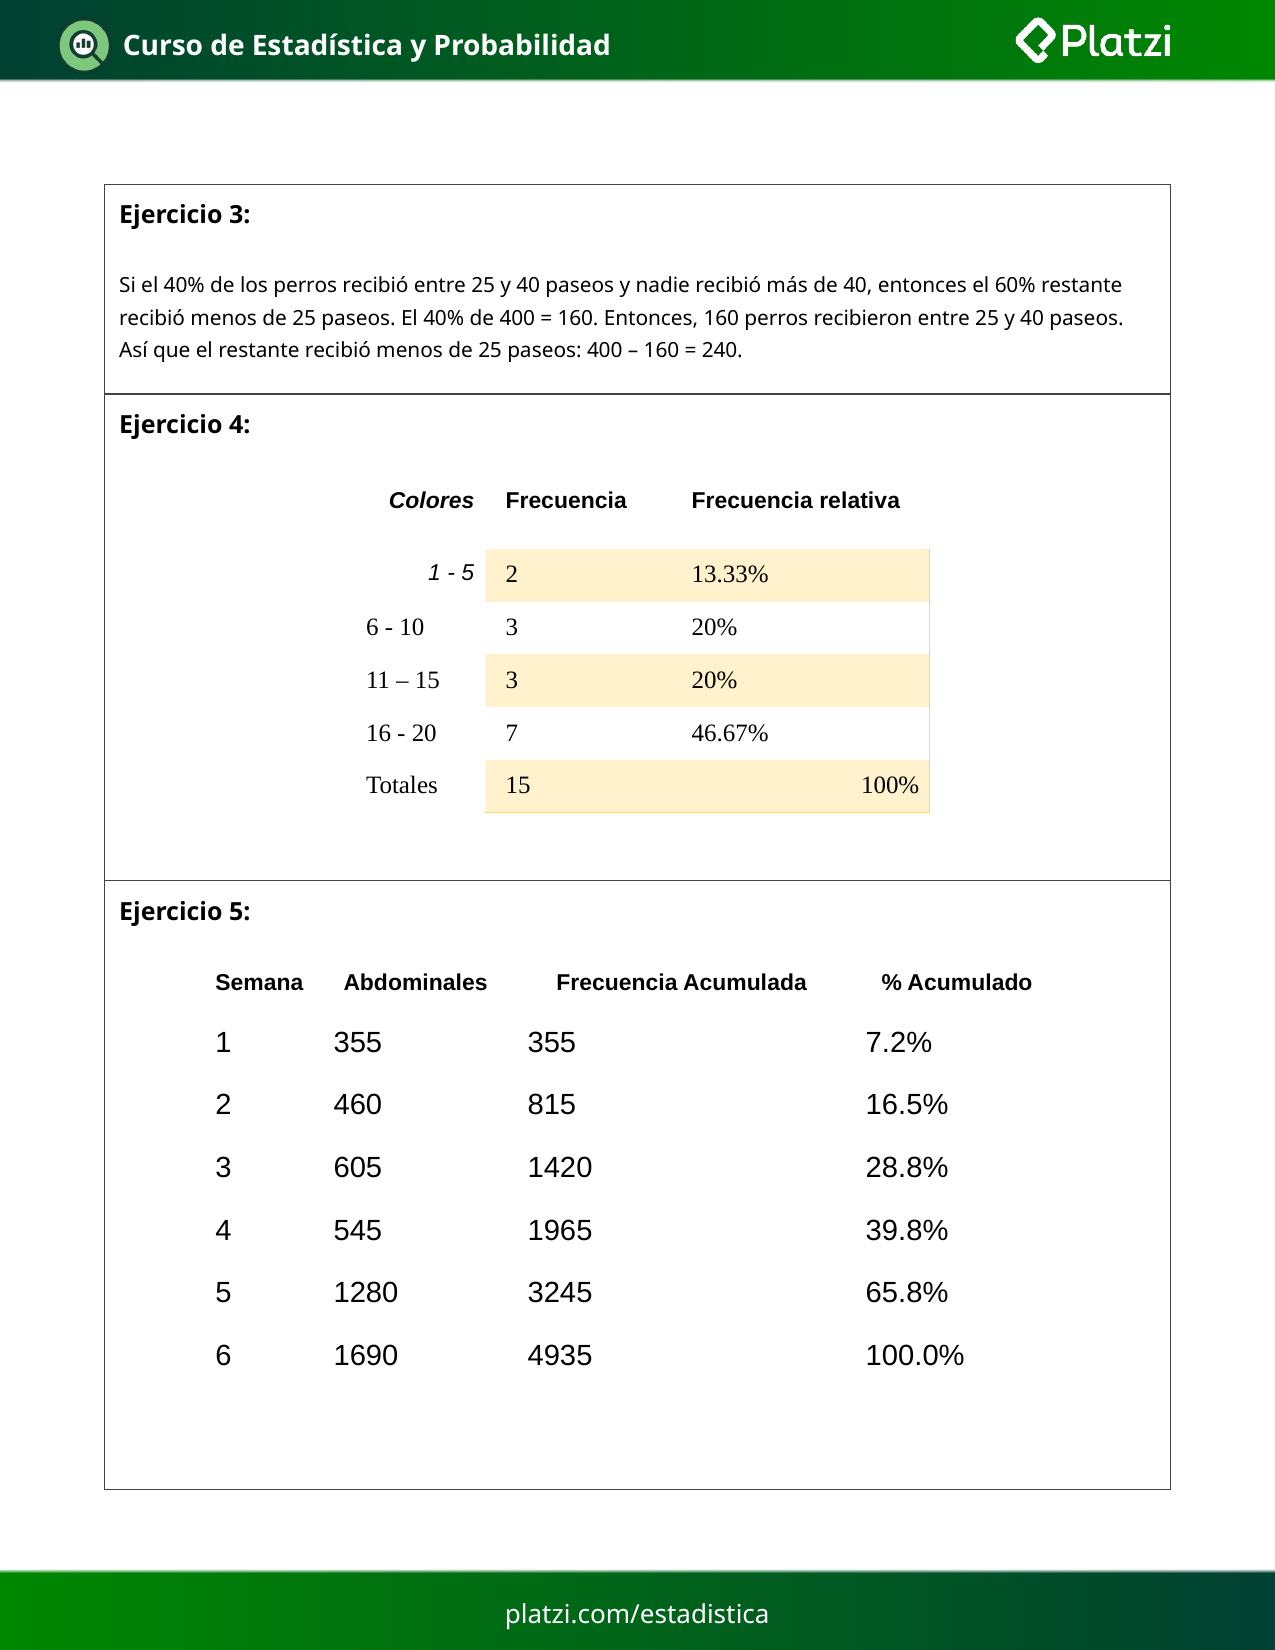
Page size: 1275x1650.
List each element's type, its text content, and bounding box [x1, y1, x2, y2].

table_cell 65.8% [851, 1269, 1064, 1332]
table_cell 4 [200, 1206, 319, 1269]
table_cell 6 [200, 1332, 319, 1394]
table_cell 7 [485, 707, 671, 760]
table_header Frecuencia [485, 477, 671, 549]
table_cell 39.8% [851, 1206, 1064, 1269]
subtitle platzi.com/estadistica [200, 1571, 1075, 1650]
table_cell 5 [200, 1269, 319, 1332]
table_header Semana [200, 959, 319, 1018]
table_cell 4935 [513, 1332, 851, 1394]
table_cell 355 [319, 1018, 513, 1081]
table_cell 11 – 15 [345, 654, 485, 707]
table_cell 545 [319, 1206, 513, 1269]
table_cell 6 - 10 [345, 602, 485, 654]
table_cell 13.33% [671, 549, 929, 602]
table_cell 460 [319, 1081, 513, 1144]
table_header Colores [345, 477, 485, 549]
title Curso de Estadística y Probabilidad [101, 6, 976, 86]
table_cell 28.8% [851, 1144, 1064, 1206]
table_header Frecuencia Acumulada [513, 959, 851, 1018]
table_cell 815 [513, 1081, 851, 1144]
table_cell 15 [485, 760, 671, 812]
table_cell Ejercicio 4: [105, 395, 1170, 880]
table_cell 605 [319, 1144, 513, 1206]
table_cell 3 [200, 1144, 319, 1206]
table_cell Totales [345, 760, 485, 813]
table_cell 3 [485, 602, 671, 654]
table_cell 1 - 5 [345, 549, 485, 602]
table_cell 3245 [513, 1269, 851, 1332]
table_header Abdominales [319, 959, 513, 1018]
table_cell 100% [671, 760, 929, 812]
table_cell 1965 [513, 1206, 851, 1269]
table_cell 355 [513, 1018, 851, 1081]
table_cell 46.67% [671, 707, 929, 760]
picture [0, 0, 1275, 1650]
table_cell 1690 [319, 1332, 513, 1394]
table_cell Ejercicio 5: [105, 881, 1170, 1489]
table_cell 1 [200, 1018, 319, 1081]
table_header Frecuencia relativa [671, 477, 930, 549]
table_cell 20% [671, 602, 929, 654]
table_cell 2 [200, 1081, 319, 1144]
table_cell 20% [671, 654, 929, 707]
table_cell 16 - 20 [345, 707, 485, 760]
table_cell 7.2% [851, 1018, 1064, 1081]
table_cell 100.0% [851, 1332, 1064, 1394]
table_cell 16.5% [851, 1081, 1064, 1144]
table_header Ejercicio 3: Si el 40% de los perros recibió entre 25 y 40 paseos y nadie recibió más de 40, entonces el 60% restante recibió menos de 25 paseos. El 40% de 400 = 160. Entonces, 160 perros recibieron entre 25 y 40 paseos. Así que el restante recibió menos de 25 paseos: 400 – 160 = 240. [105, 185, 1170, 393]
table_cell 1280 [319, 1269, 513, 1332]
table_cell 3 [485, 654, 671, 707]
table_header % Acumulado [851, 959, 1064, 1018]
table_cell 1420 [513, 1144, 851, 1206]
table_cell 2 [485, 549, 671, 602]
